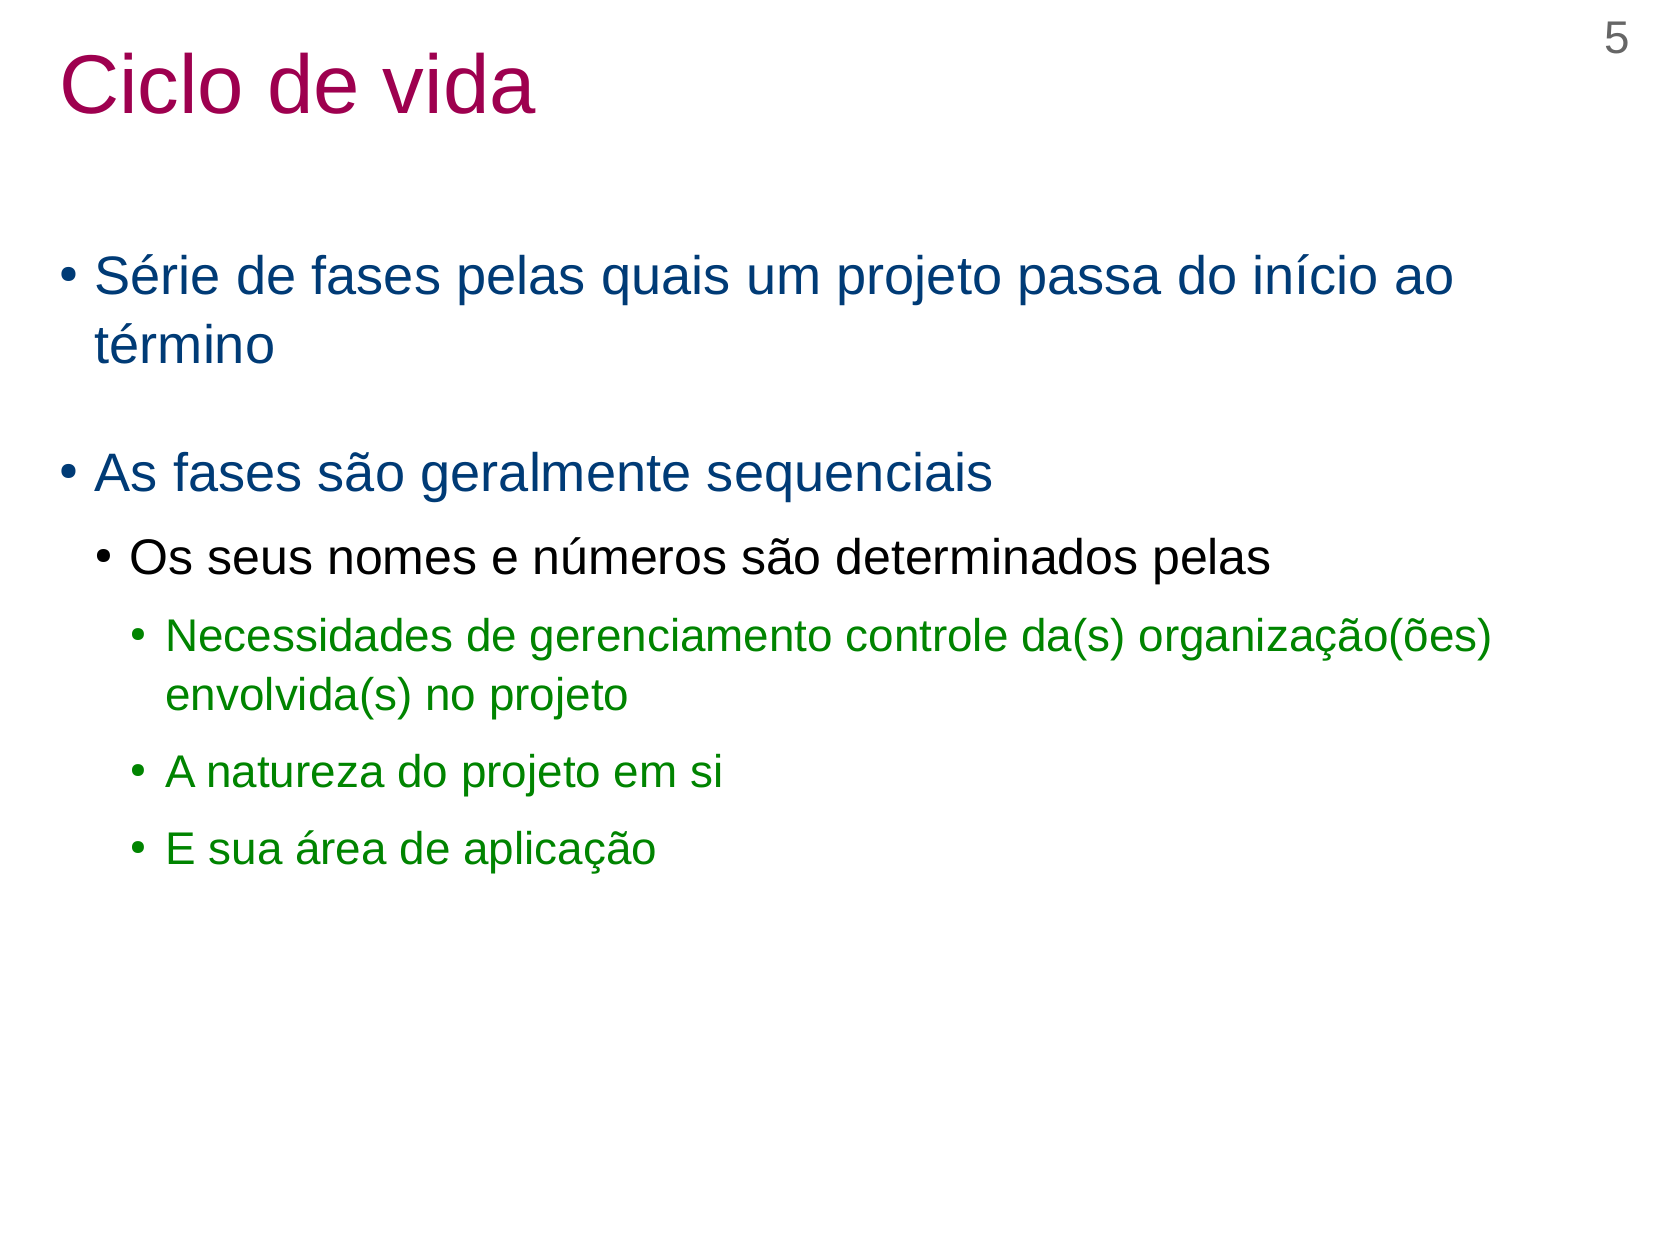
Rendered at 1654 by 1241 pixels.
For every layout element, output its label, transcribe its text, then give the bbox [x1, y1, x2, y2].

list Série de fases pelas quais um projeto passa do início ao término As fases são geralmente sequenciais Os seus nomes e números são determinados pelas Necessidades de gerenciamento controle da(s) organização(ões) envolvida(s) no projeto A natureza do projeto em si E sua área de aplicação [59, 236, 1595, 1211]
title Ciclo de vida [59, 29, 1595, 148]
